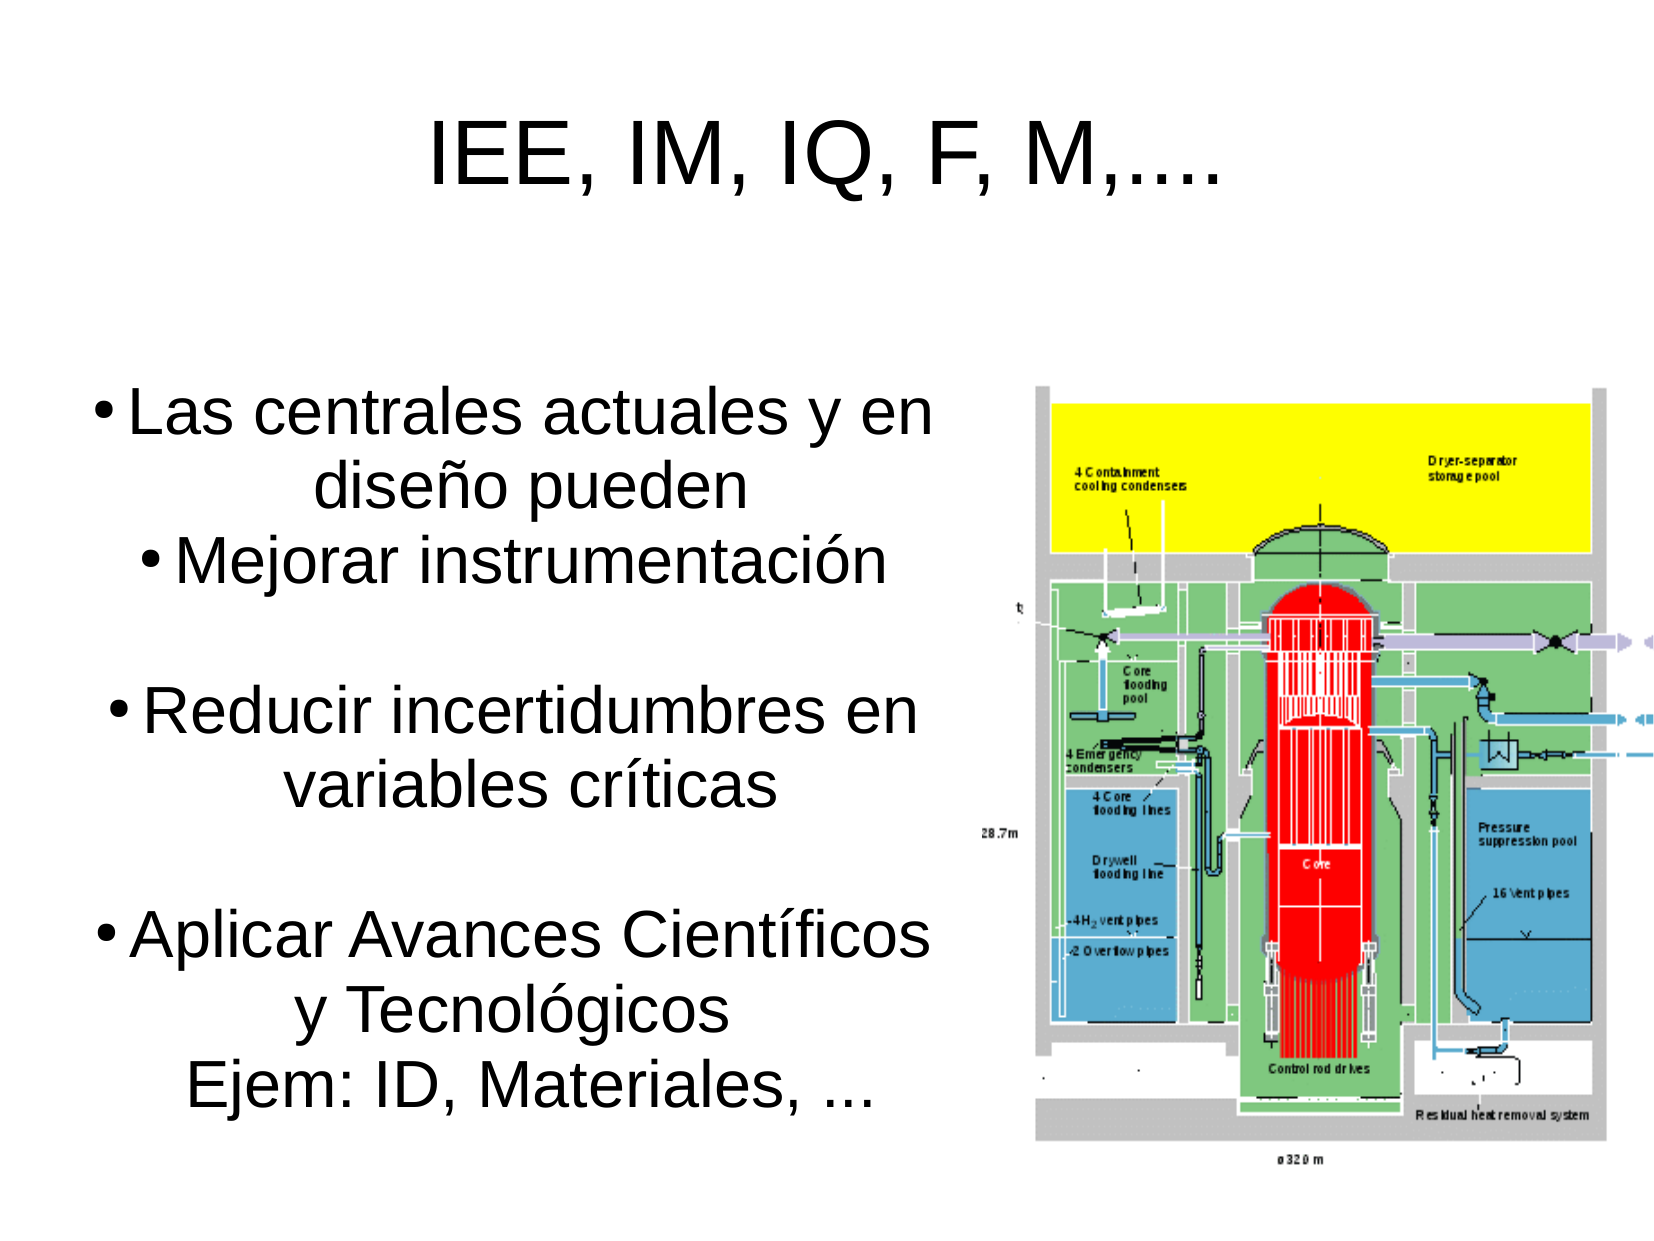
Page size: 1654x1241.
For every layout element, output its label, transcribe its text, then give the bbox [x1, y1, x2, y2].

picture [982, 377, 1654, 1182]
title IEE, IM, IQ, F, M,.... [82, 49, 1571, 257]
subtitle Las centrales actuales y en diseño pueden Mejorar instrumentación Reducir incertidumbres en variables críticas Aplicar Avances Científicos y Tecnológicos Ejem: ID, Materiales, ... [82, 290, 945, 1205]
